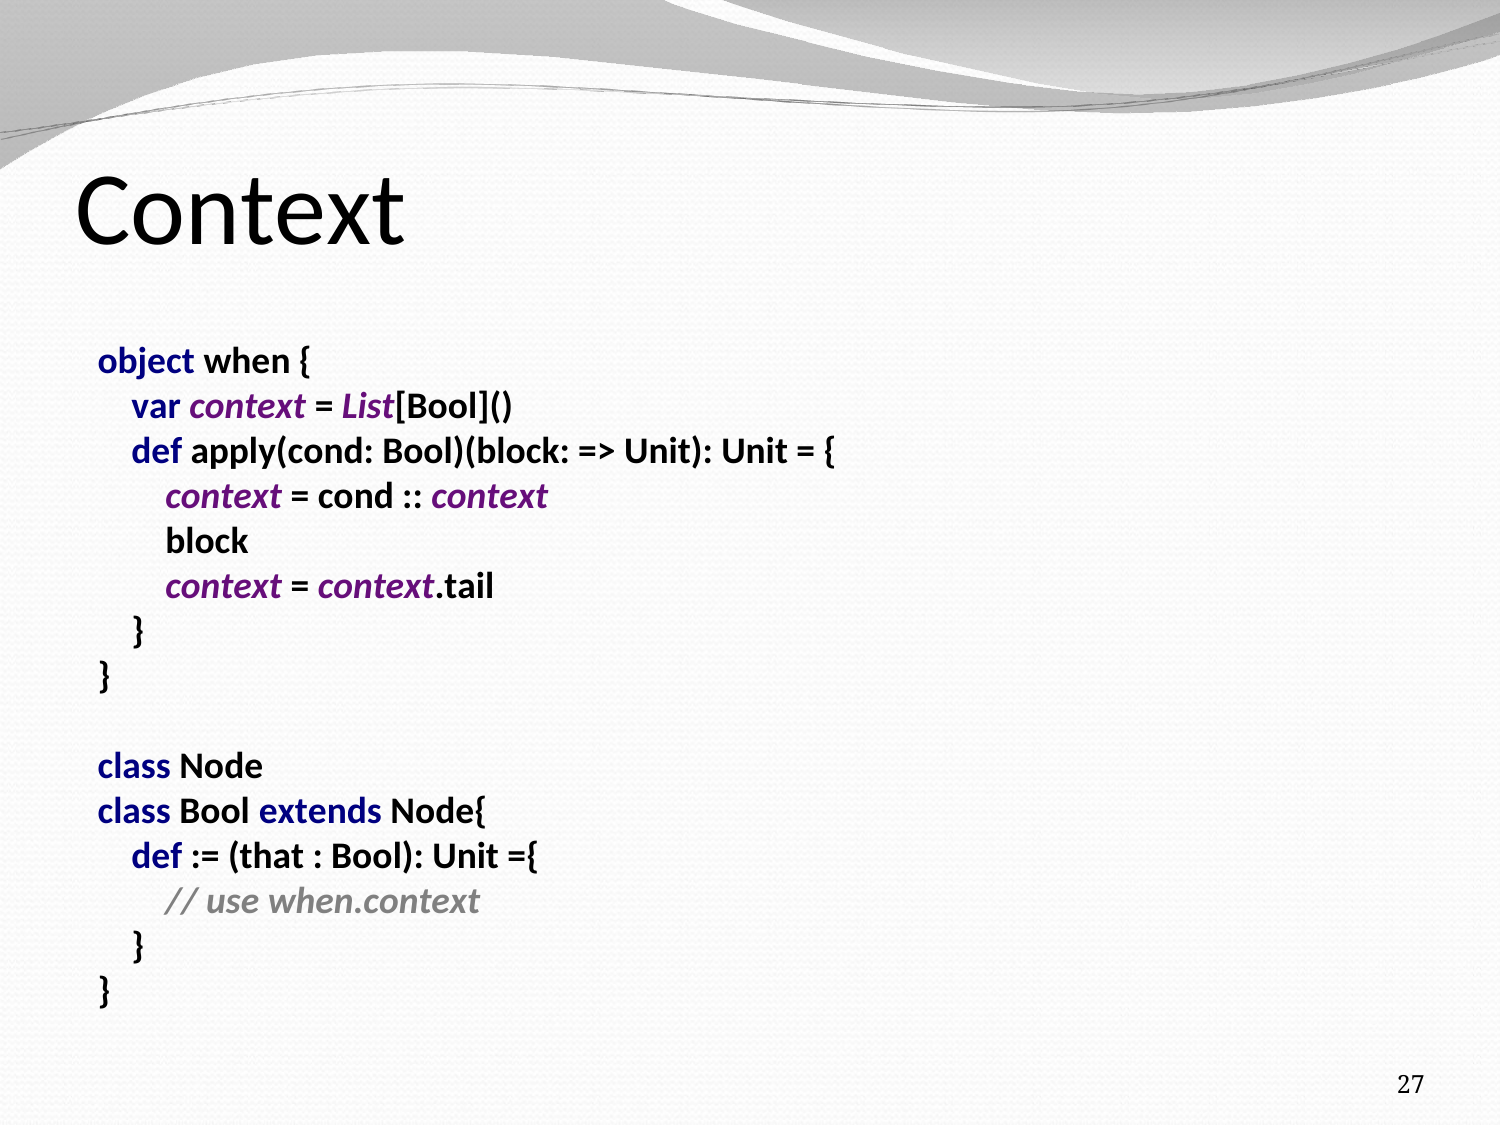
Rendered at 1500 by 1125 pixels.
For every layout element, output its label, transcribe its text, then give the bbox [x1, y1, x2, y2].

picture [0, 0, 1500, 1125]
title Context [75, 78, 1426, 266]
text_box object when { var context = List[Bool]() def apply(cond: Bool)(block: => Unit): Unit = { context = cond :: context block context = context.tail } } class Node class Bool extends Node{ def := (that : Bool): Unit ={ // use when.context } } [82, 328, 945, 1063]
text_box <numéro> [1299, 1042, 1426, 1103]
